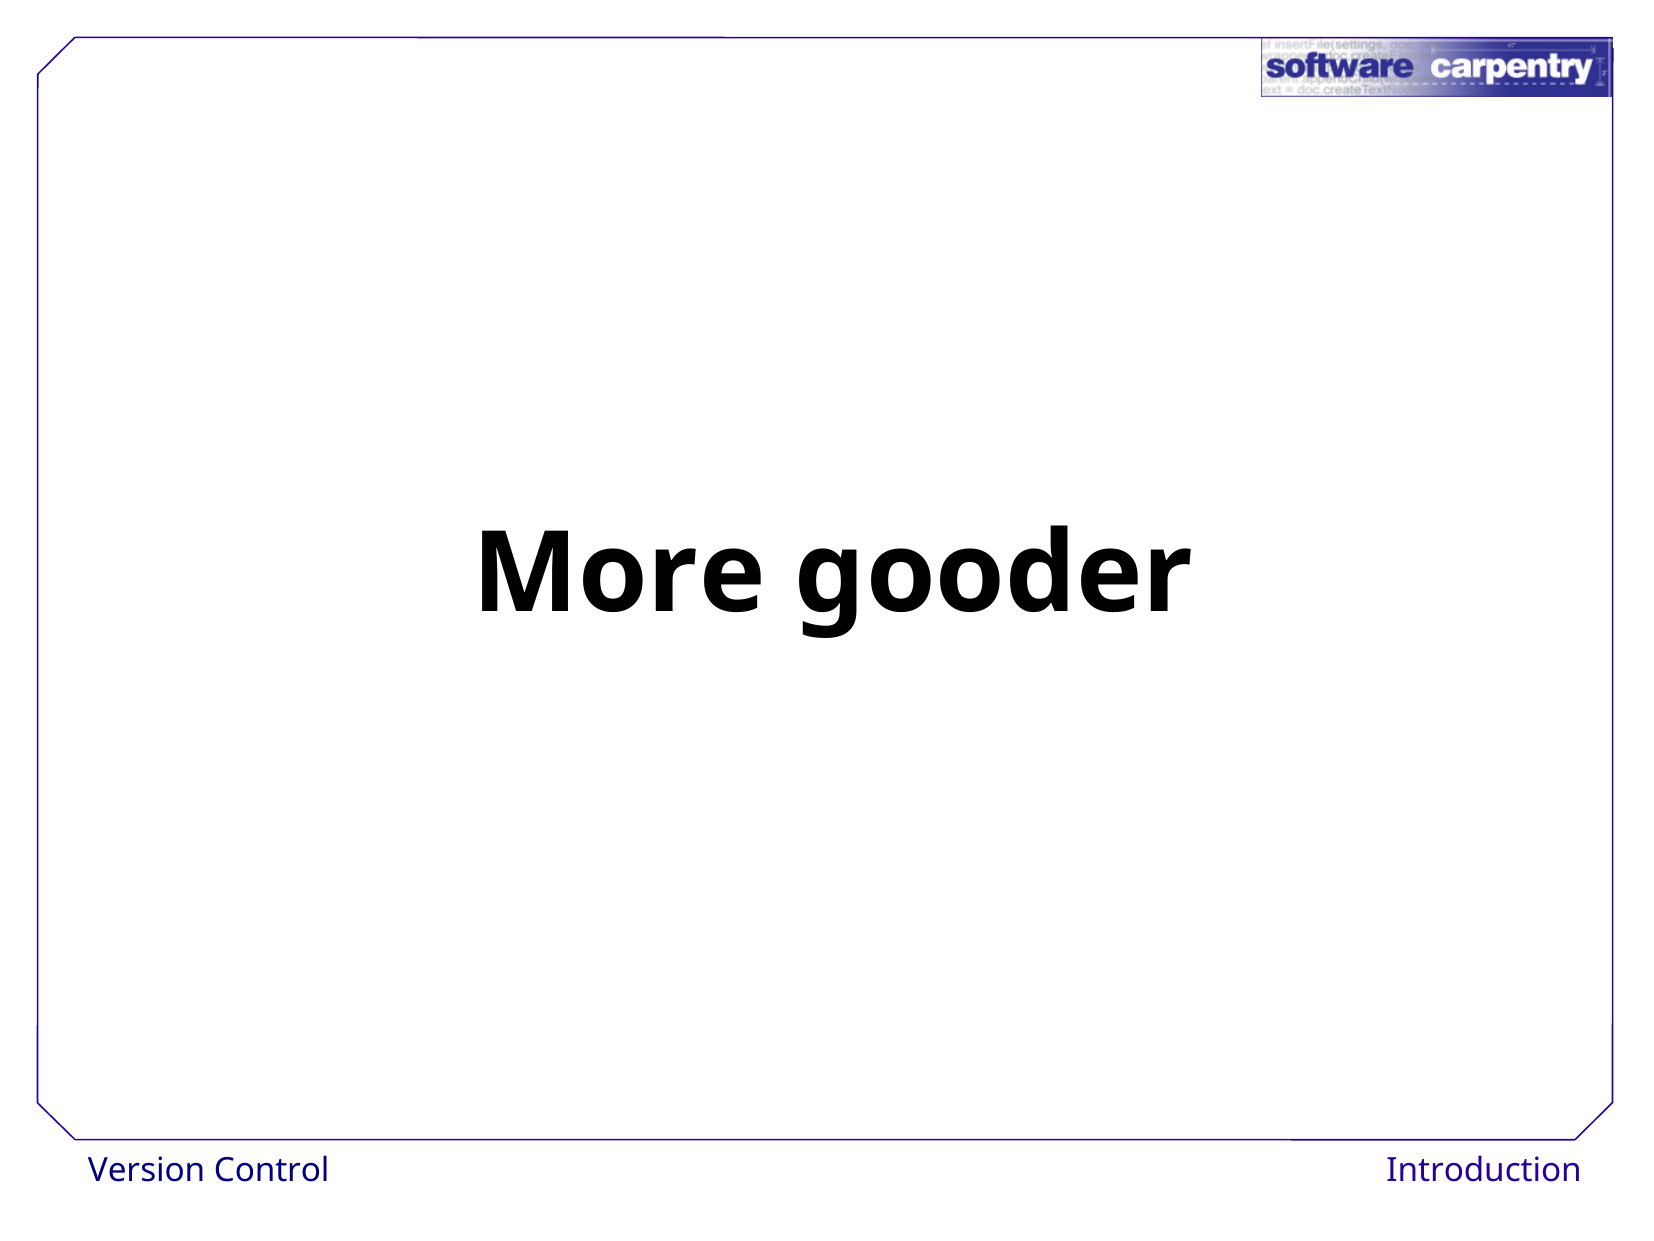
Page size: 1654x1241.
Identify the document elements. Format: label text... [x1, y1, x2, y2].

text_box More gooder [457, 503, 1210, 645]
picture [1261, 39, 1613, 97]
